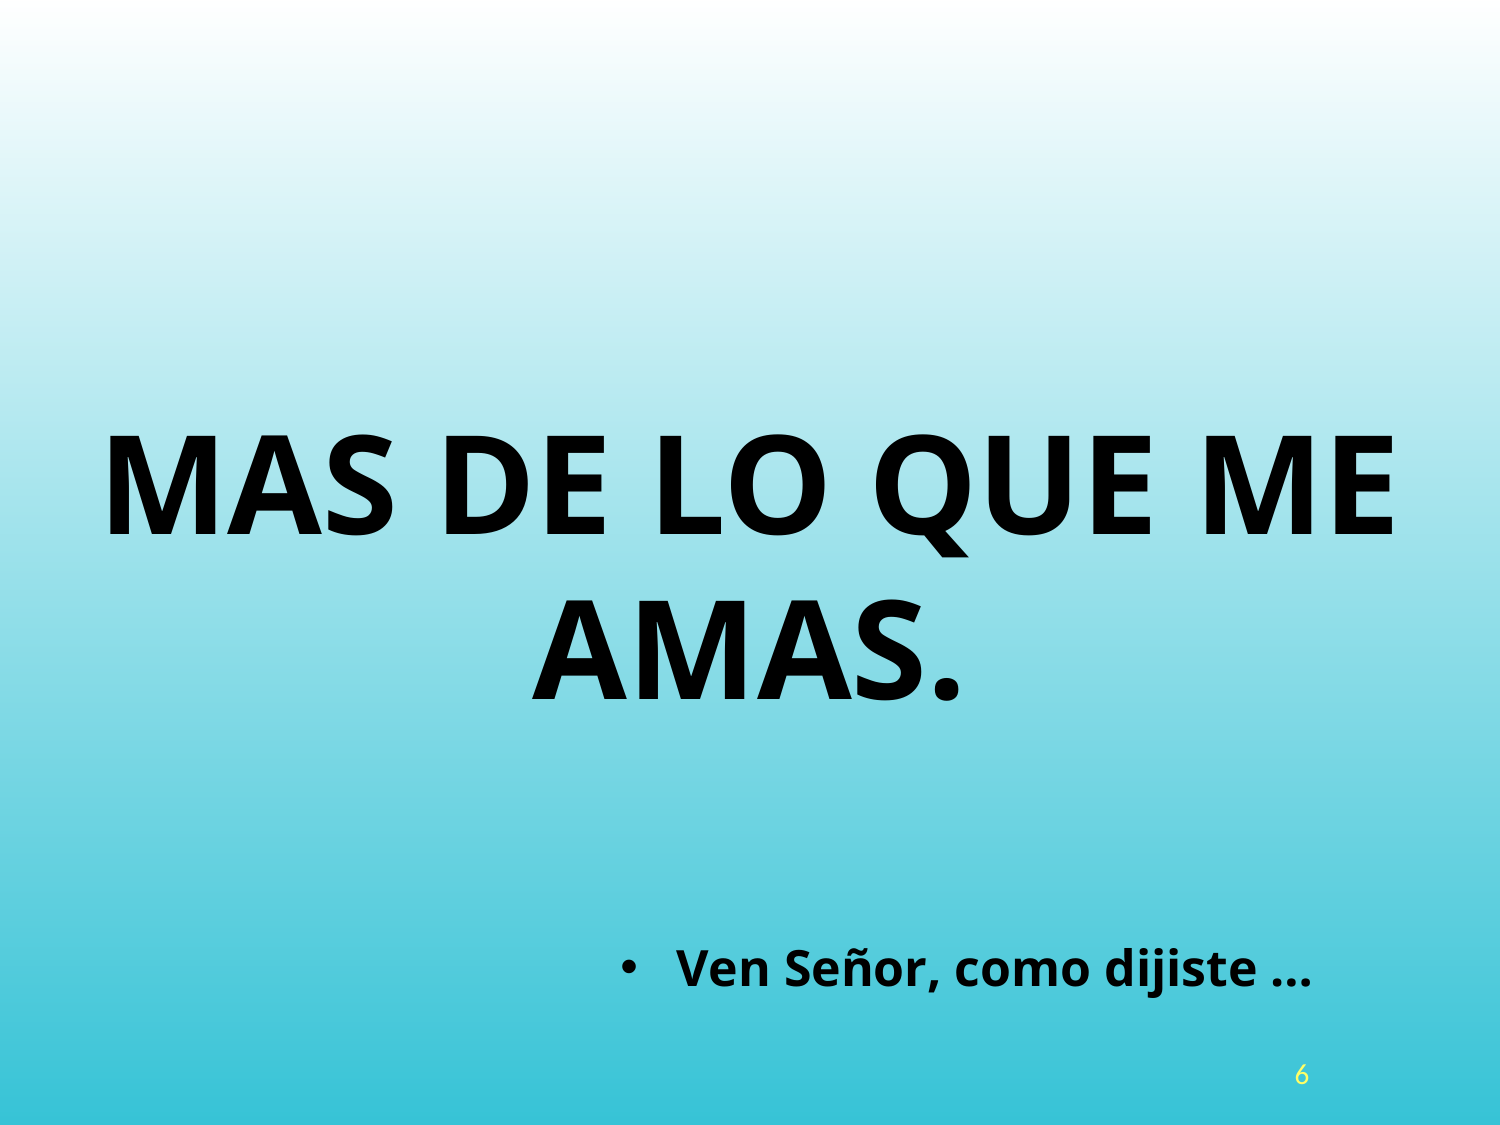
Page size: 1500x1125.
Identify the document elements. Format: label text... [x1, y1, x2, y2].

text_box <número> [974, 1042, 1325, 1103]
title MAS DE LO QUE ME AMAS. [75, 468, 1426, 657]
text_box Ven Señor, como dijiste … [550, 928, 1329, 1012]
